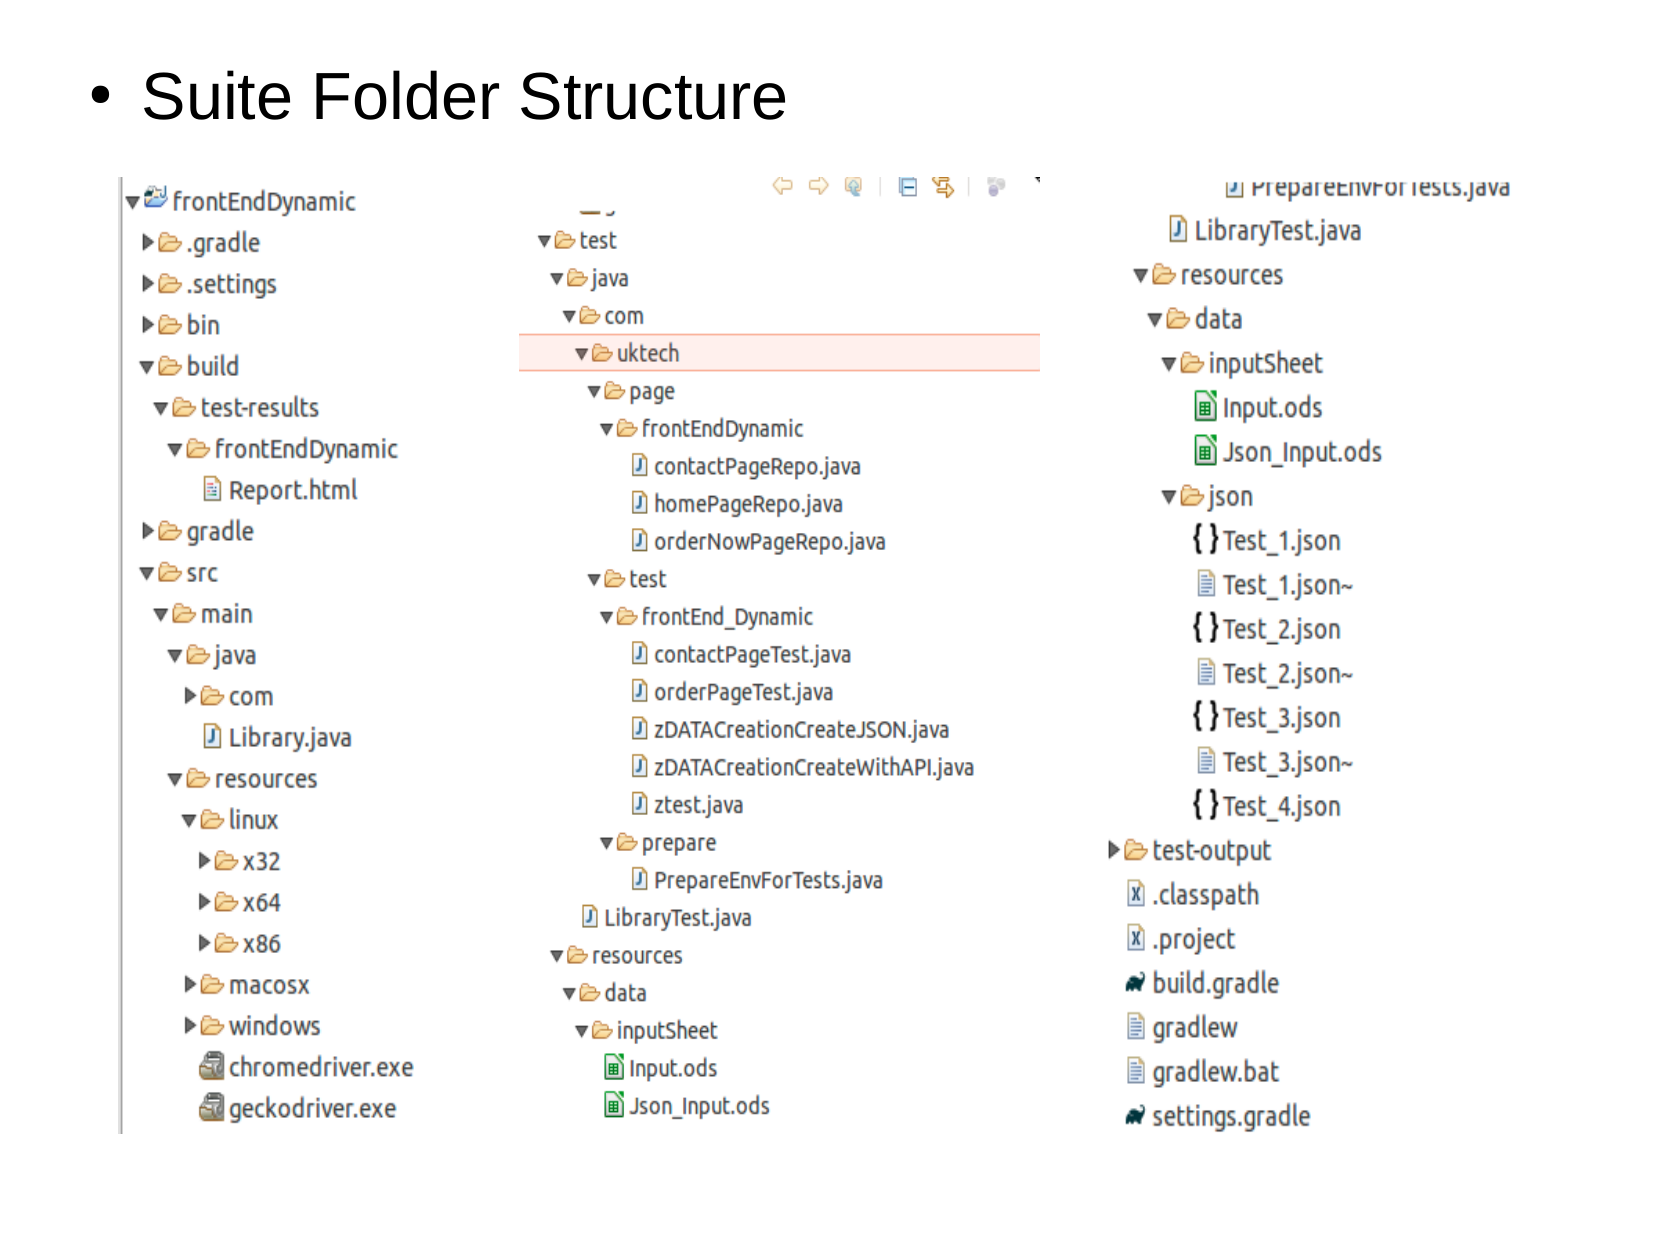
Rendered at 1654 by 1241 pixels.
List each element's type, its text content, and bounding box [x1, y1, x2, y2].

picture [118, 177, 1040, 1134]
picture [1098, 177, 1613, 1134]
list Suite Folder Structure [70, 59, 1619, 1193]
